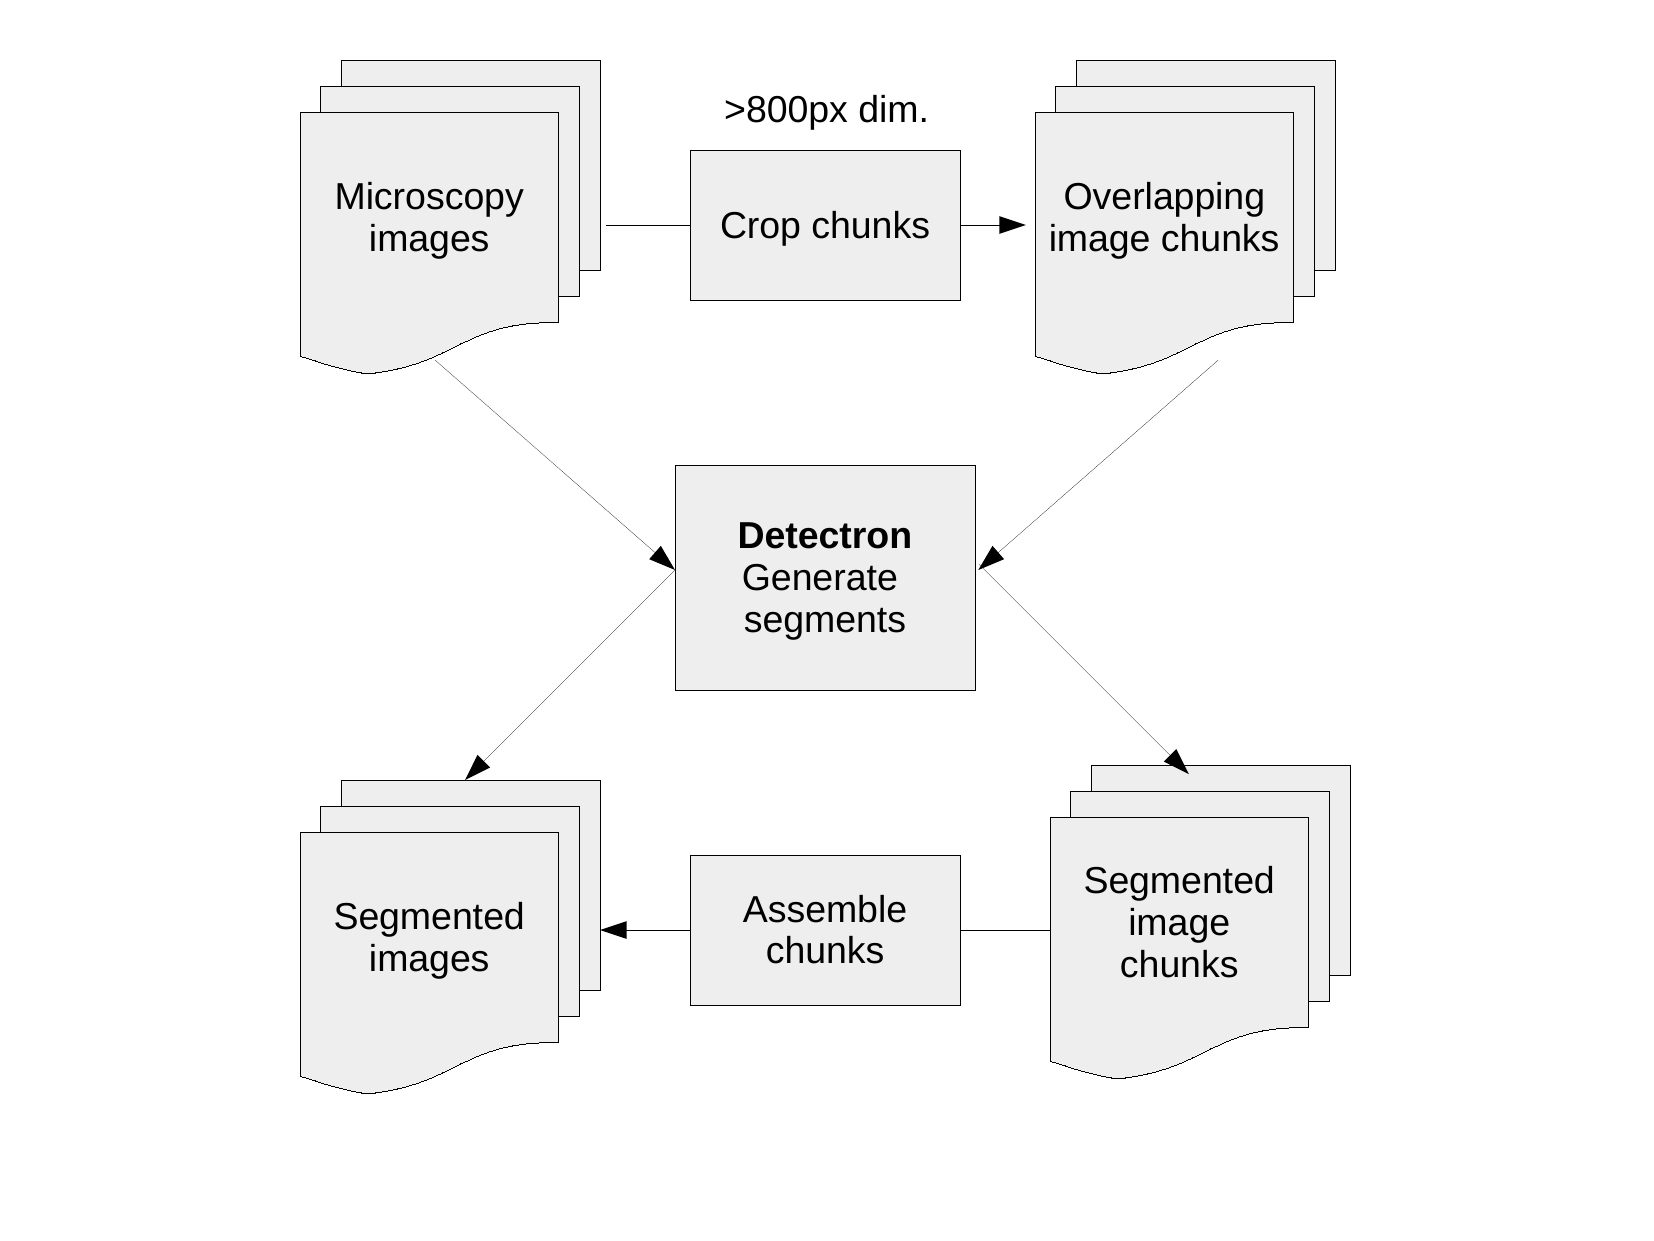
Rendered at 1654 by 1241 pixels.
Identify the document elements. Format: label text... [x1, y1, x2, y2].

text_box Segmented image chunks [1050, 765, 1351, 1079]
text_box Detectron Generate segments [675, 465, 976, 691]
text_box >800px dim. [709, 81, 999, 139]
text_box Microscopy images [300, 60, 601, 374]
text_box Assemble chunks [690, 855, 961, 1006]
text_box Segmented images [300, 780, 601, 1094]
text_box Overlapping image chunks [1035, 60, 1336, 374]
text_box Crop chunks [690, 150, 961, 301]
